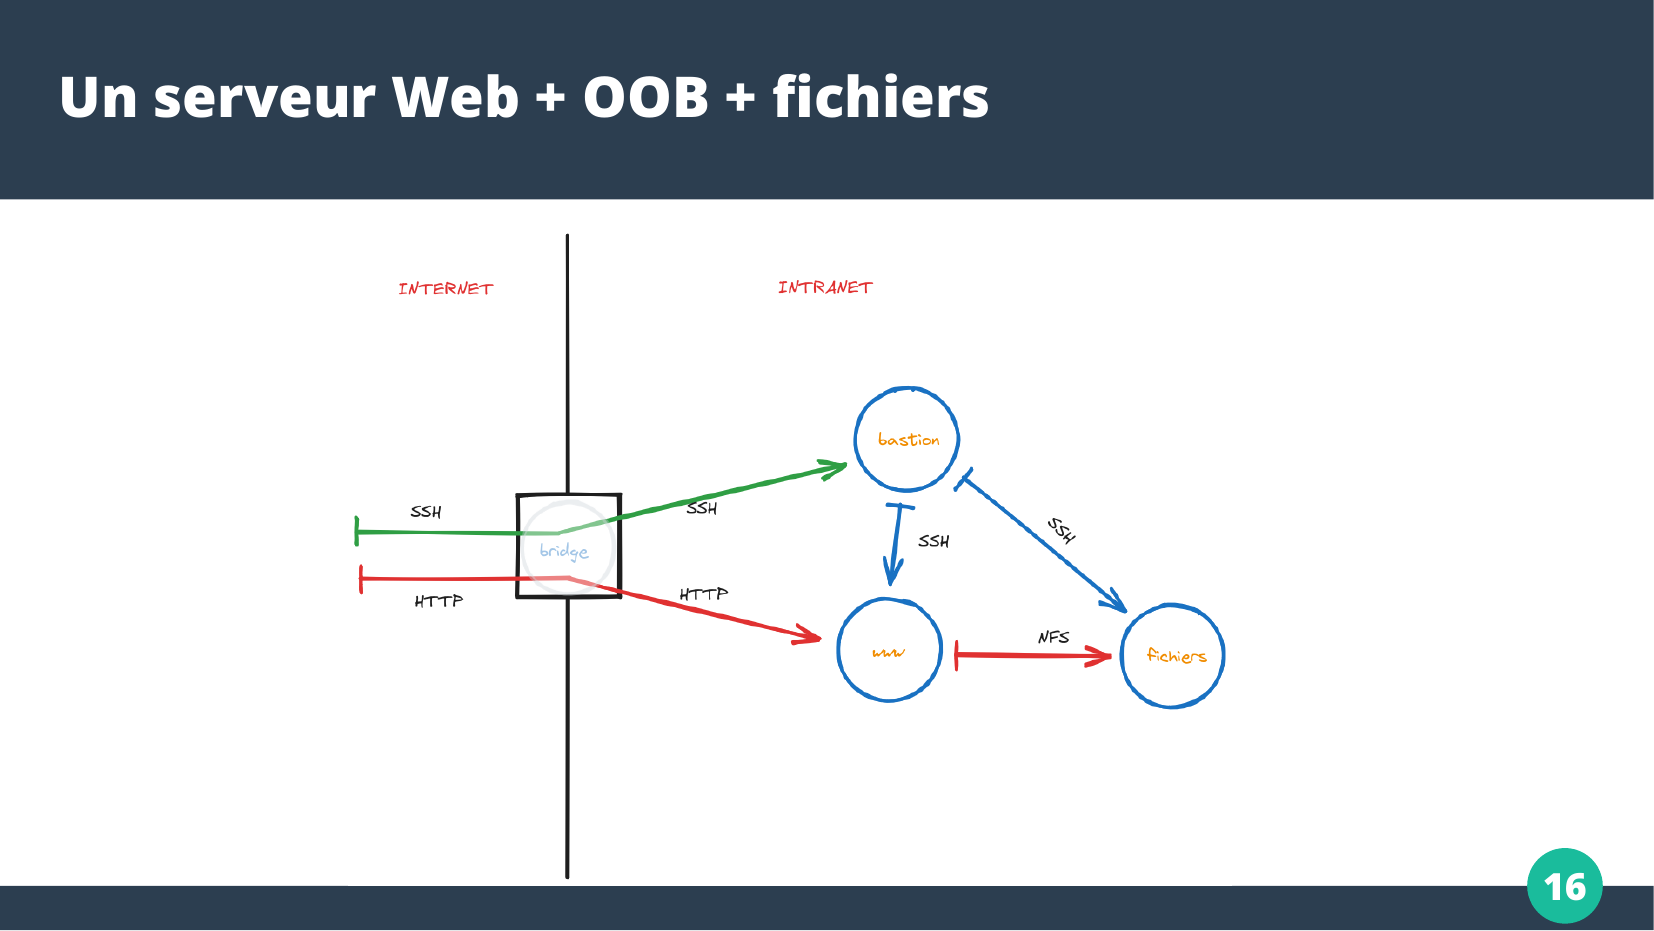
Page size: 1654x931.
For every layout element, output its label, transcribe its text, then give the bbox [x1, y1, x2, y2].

title Un serveur Web + OOB + fichiers [59, 37, 1595, 156]
picture [348, 227, 1232, 886]
